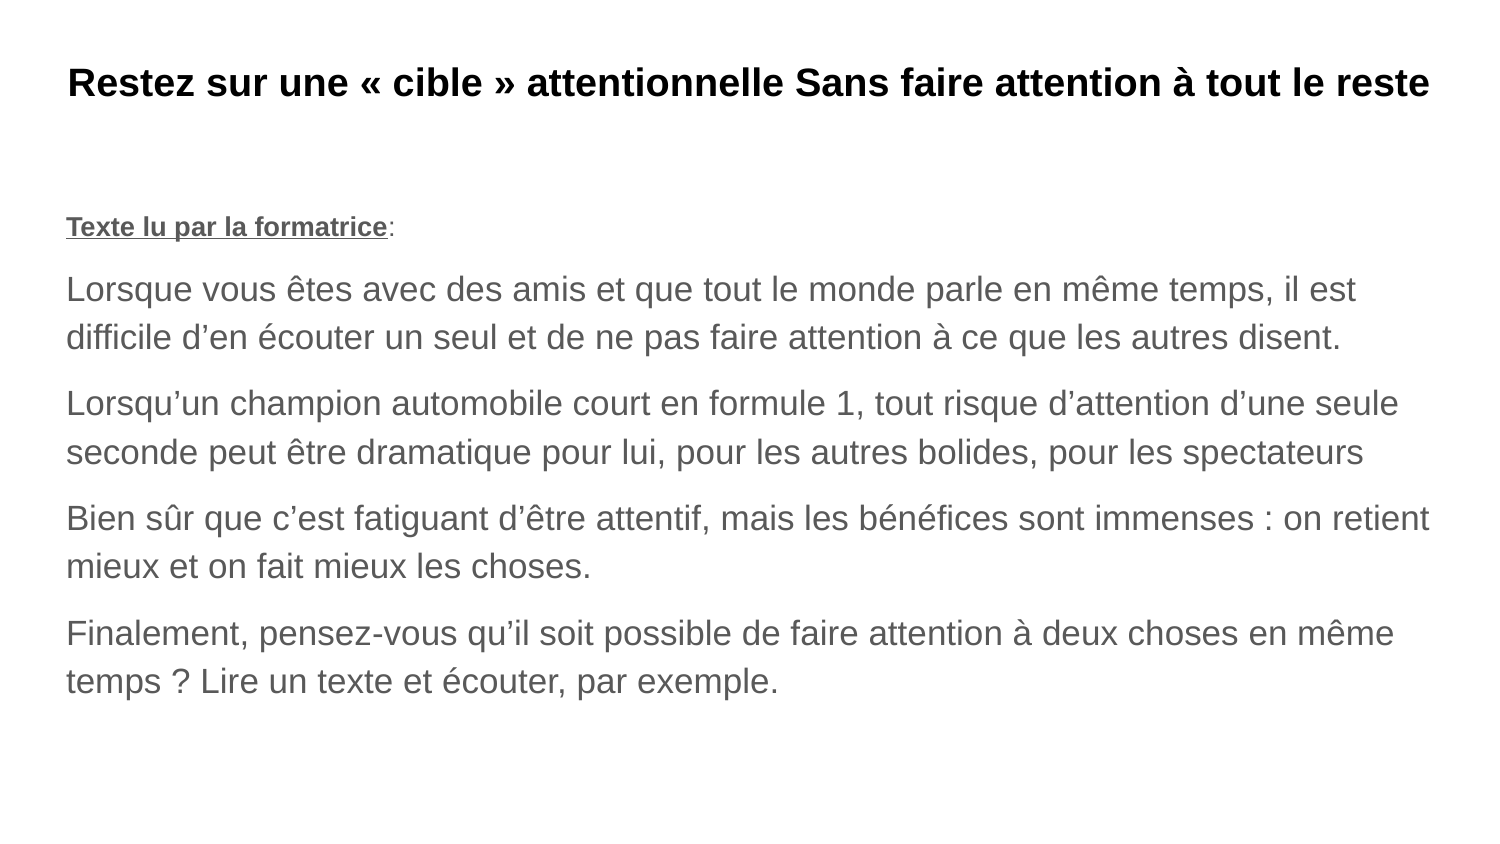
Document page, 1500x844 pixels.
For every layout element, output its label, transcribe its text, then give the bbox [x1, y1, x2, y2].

list Texte lu par la formatrice: Lorsque vous êtes avec des amis et que tout le monde parle en même temps, il est difficile d’en écouter un seul et de ne pas faire attention à ce que les autres disent. Lorsqu’un champion automobile court en formule 1, tout risque d’attention d’une seule seconde peut être dramatique pour lui, pour les autres bolides, pour les spectateurs Bien sûr que c’est fatiguant d’être attentif, mais les bénéfices sont immenses : on retient mieux et on fait mieux les choses. Finalement, pensez-vous qu’il soit possible de faire attention à deux choses en même temps ? Lire un texte et écouter, par exemple. [51, 189, 1449, 750]
title Restez sur une « cible » attentionnelle Sans faire attention à tout le reste [51, 41, 1449, 167]
